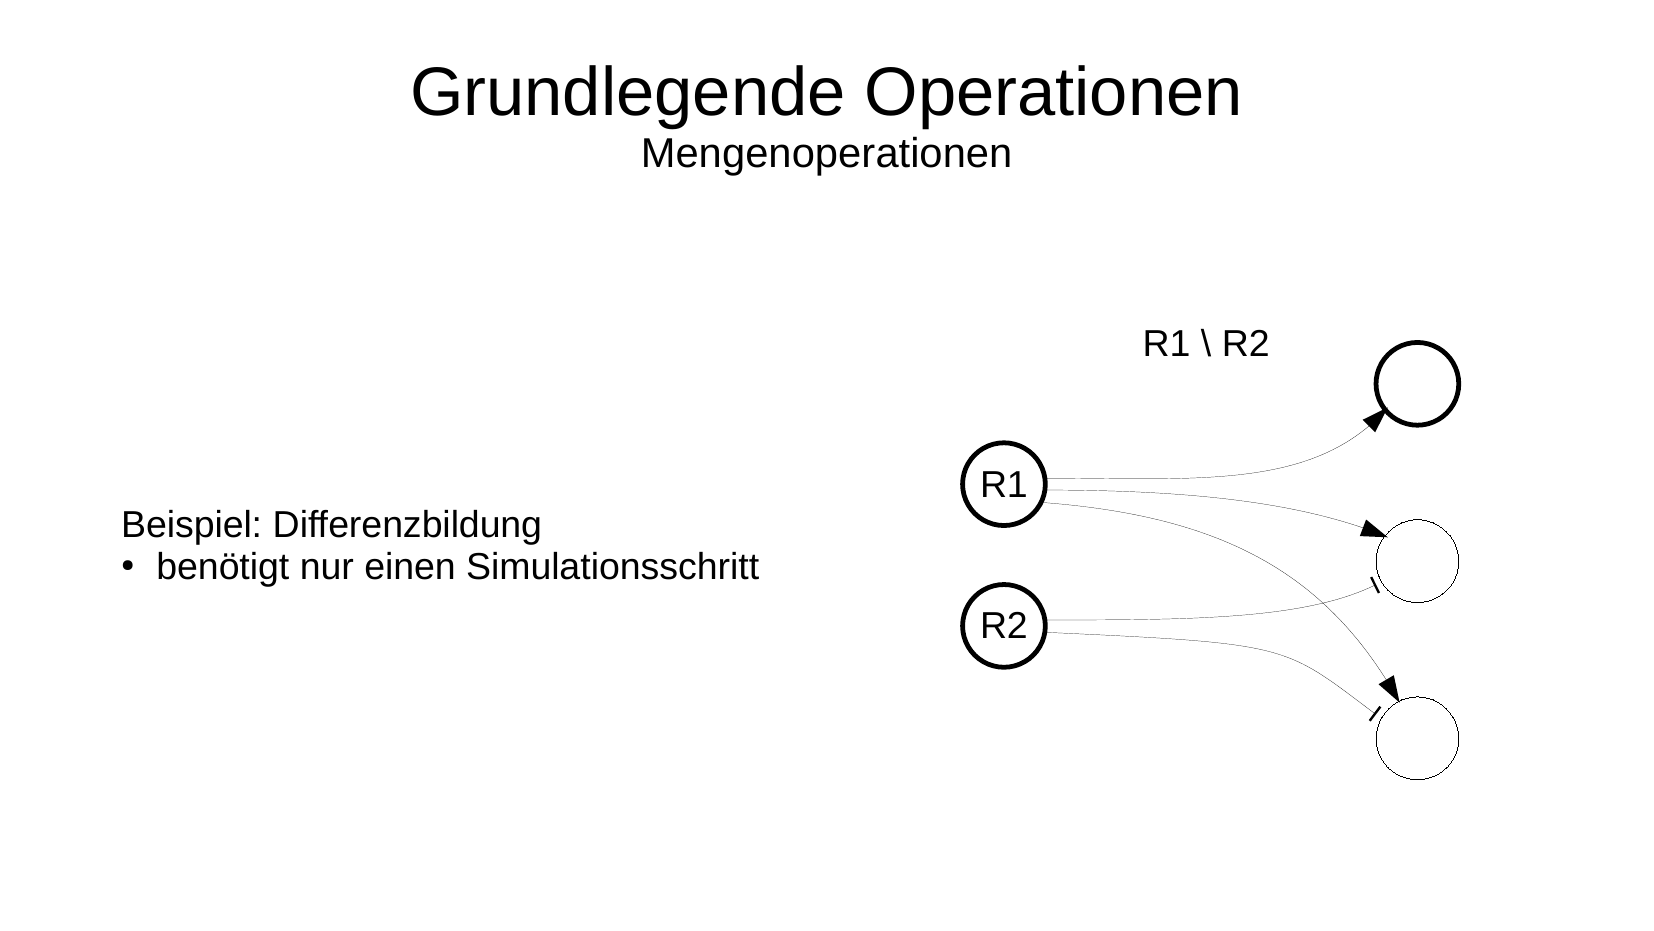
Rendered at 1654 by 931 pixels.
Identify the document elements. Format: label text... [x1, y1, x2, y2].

title Grundlegende Operationen Mengenoperationen [82, 37, 1571, 193]
text_box R1 [962, 442, 1046, 526]
text_box R1 \ R2 [1127, 315, 1285, 372]
text_box [1376, 519, 1459, 603]
text_box R2 [962, 584, 1046, 668]
text_box Beispiel: Differenzbildung benötigt nur einen Simulationsschritt [106, 496, 827, 595]
text_box [1376, 696, 1459, 780]
text_box [1376, 342, 1459, 426]
